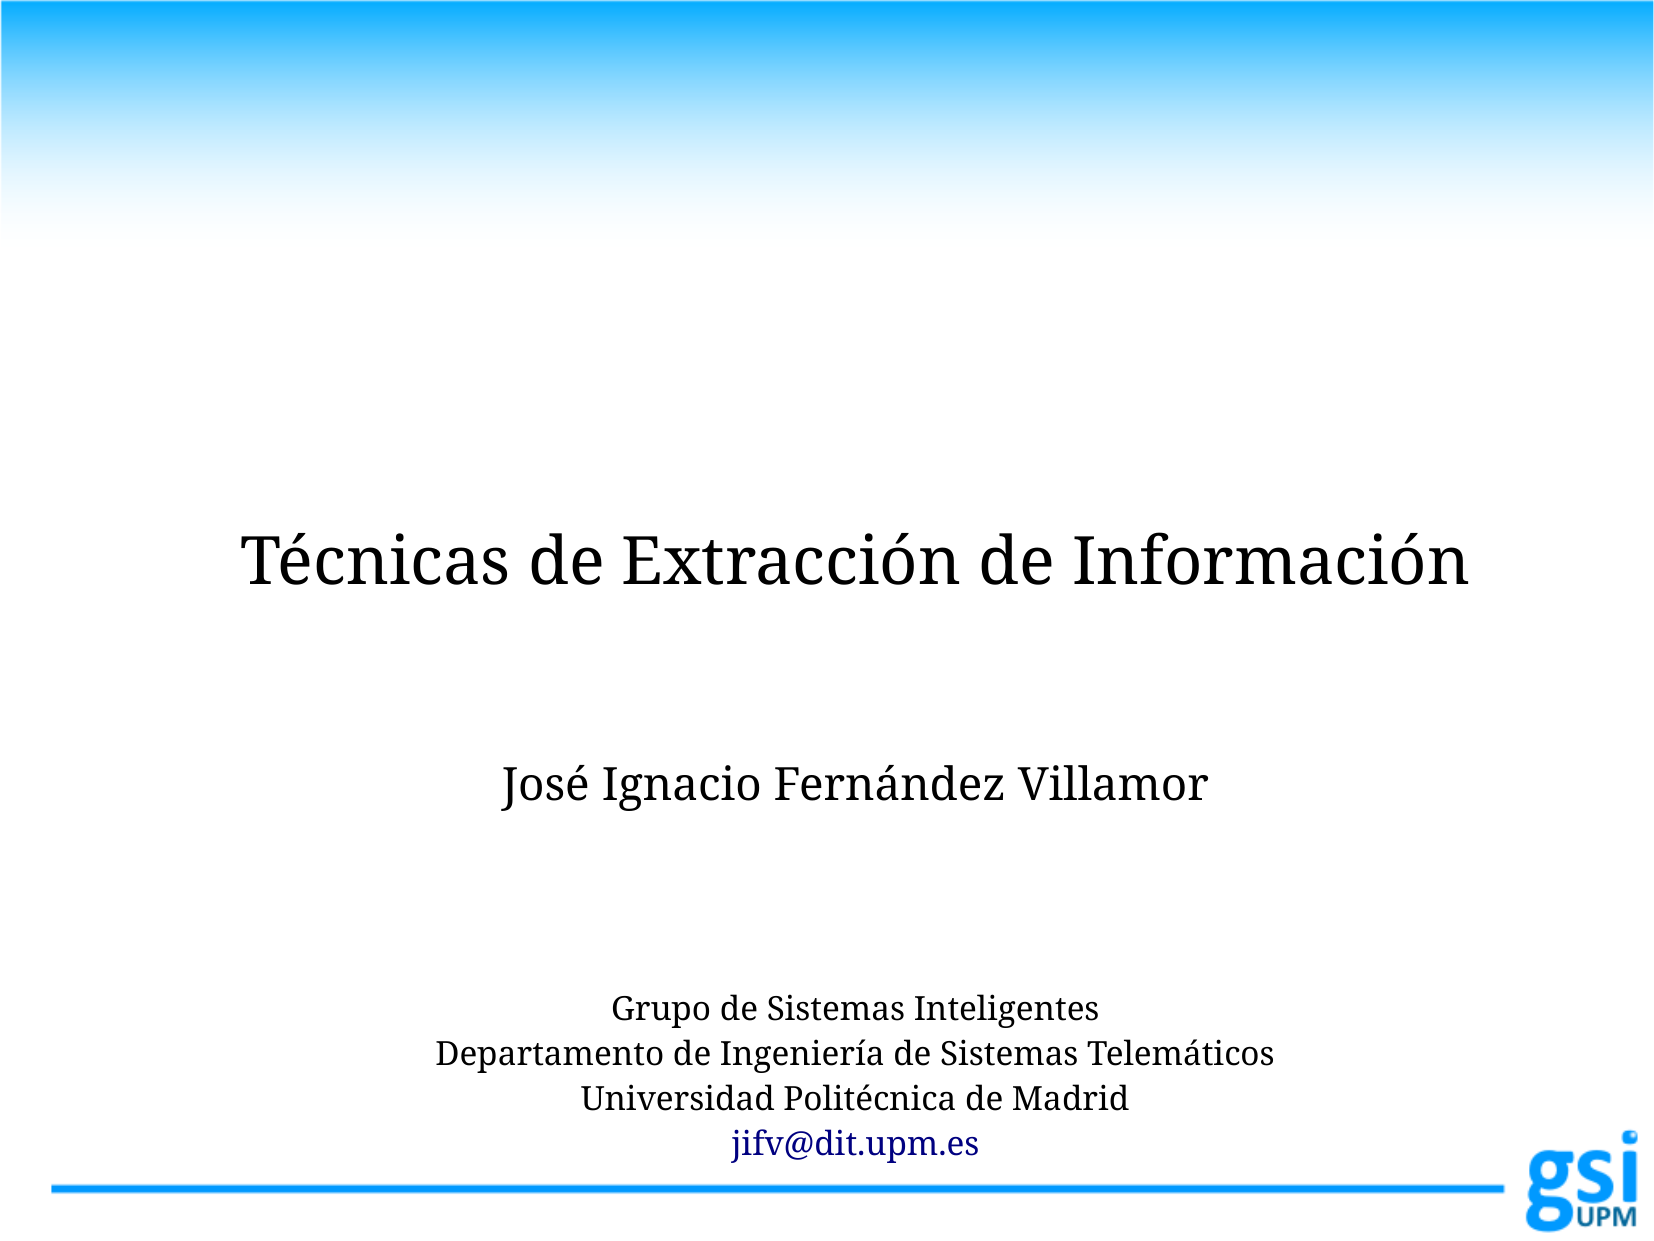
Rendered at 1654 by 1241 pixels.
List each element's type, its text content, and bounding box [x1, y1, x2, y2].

picture [0, 0, 1654, 1241]
text_box Técnicas de Extracción de Información José Ignacio Fernández Villamor Grupo de Sistemas Inteligentes Departamento de Ingeniería de Sistemas Telemáticos Universidad Politécnica de Madrid jifv@dit.upm.es Marzo de 2012 [62, 120, 1613, 1116]
